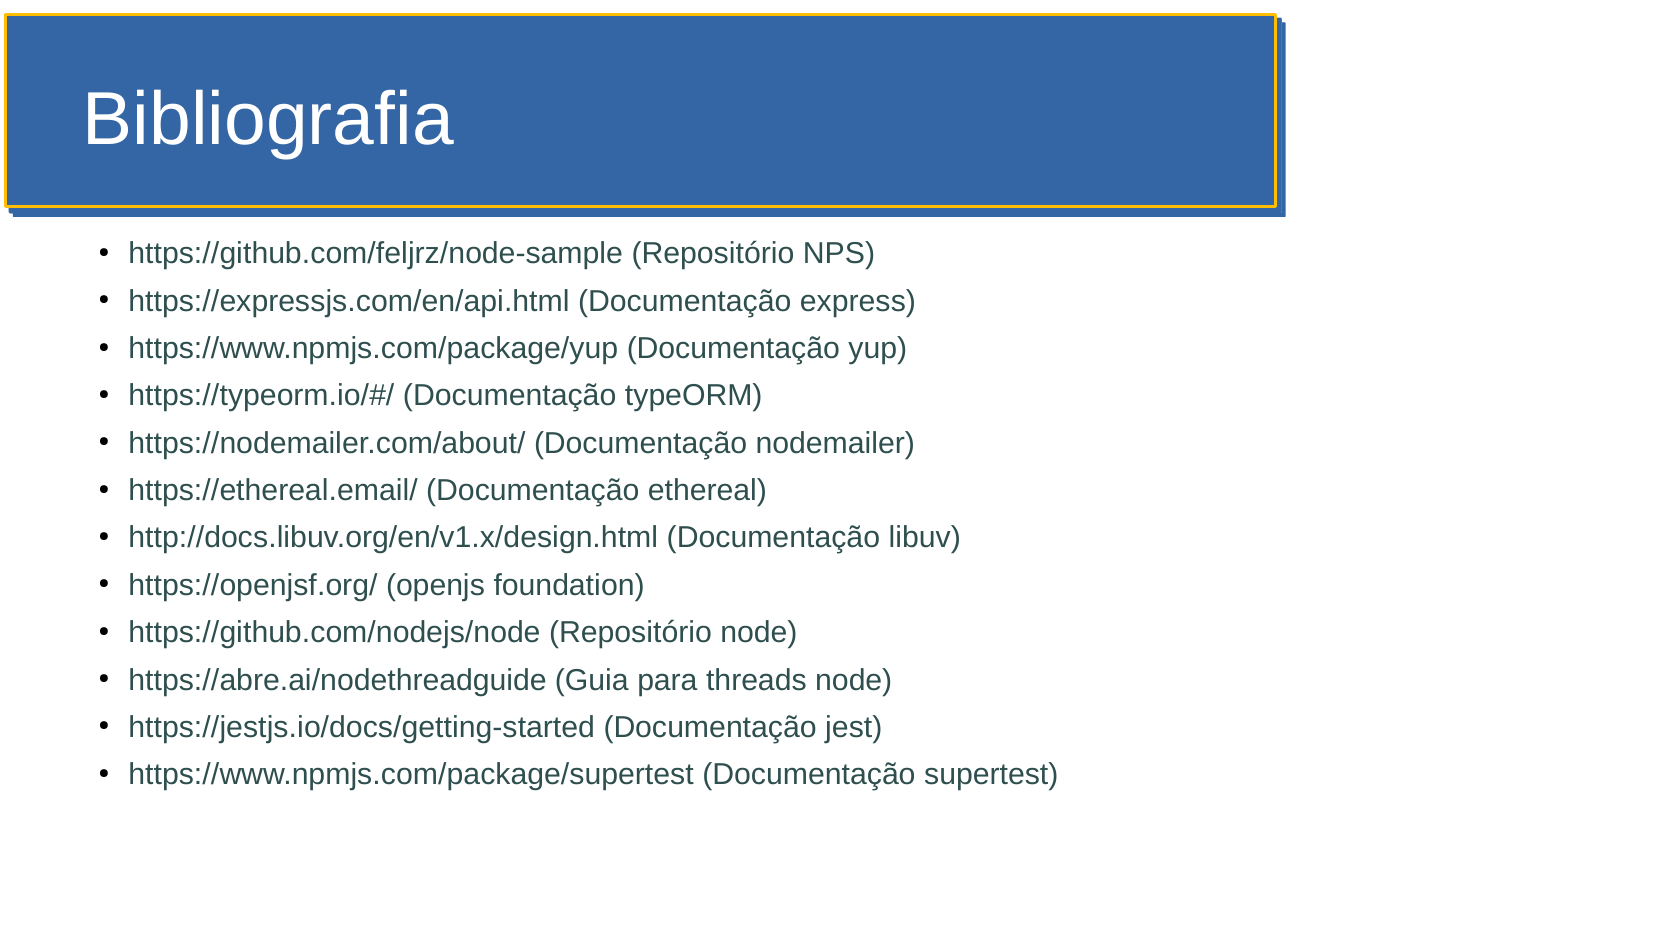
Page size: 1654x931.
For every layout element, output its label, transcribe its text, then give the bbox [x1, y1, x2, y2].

title Bibliografia [82, 44, 1235, 192]
list https://github.com/feljrz/node-sample (Repositório NPS) https://expressjs.com/en/api.html (Documentação express) https://www.npmjs.com/package/yup (Documentação yup) https://typeorm.io/#/ (Documentação typeORM) https://nodemailer.com/about/ (Documentação nodemailer) https://ethereal.email/ (Documentação ethereal) http://docs.libuv.org/en/v1.x/design.html (Documentação libuv) https://openjsf.org/ (openjs foundation) https://github.com/nodejs/node (Repositório node) https://abre.ai/nodethreadguide (Guia para threads node) https://jestjs.io/docs/getting-started (Documentação jest) https://www.npmjs.com/package/supertest (Documentação supertest) [88, 236, 1565, 798]
